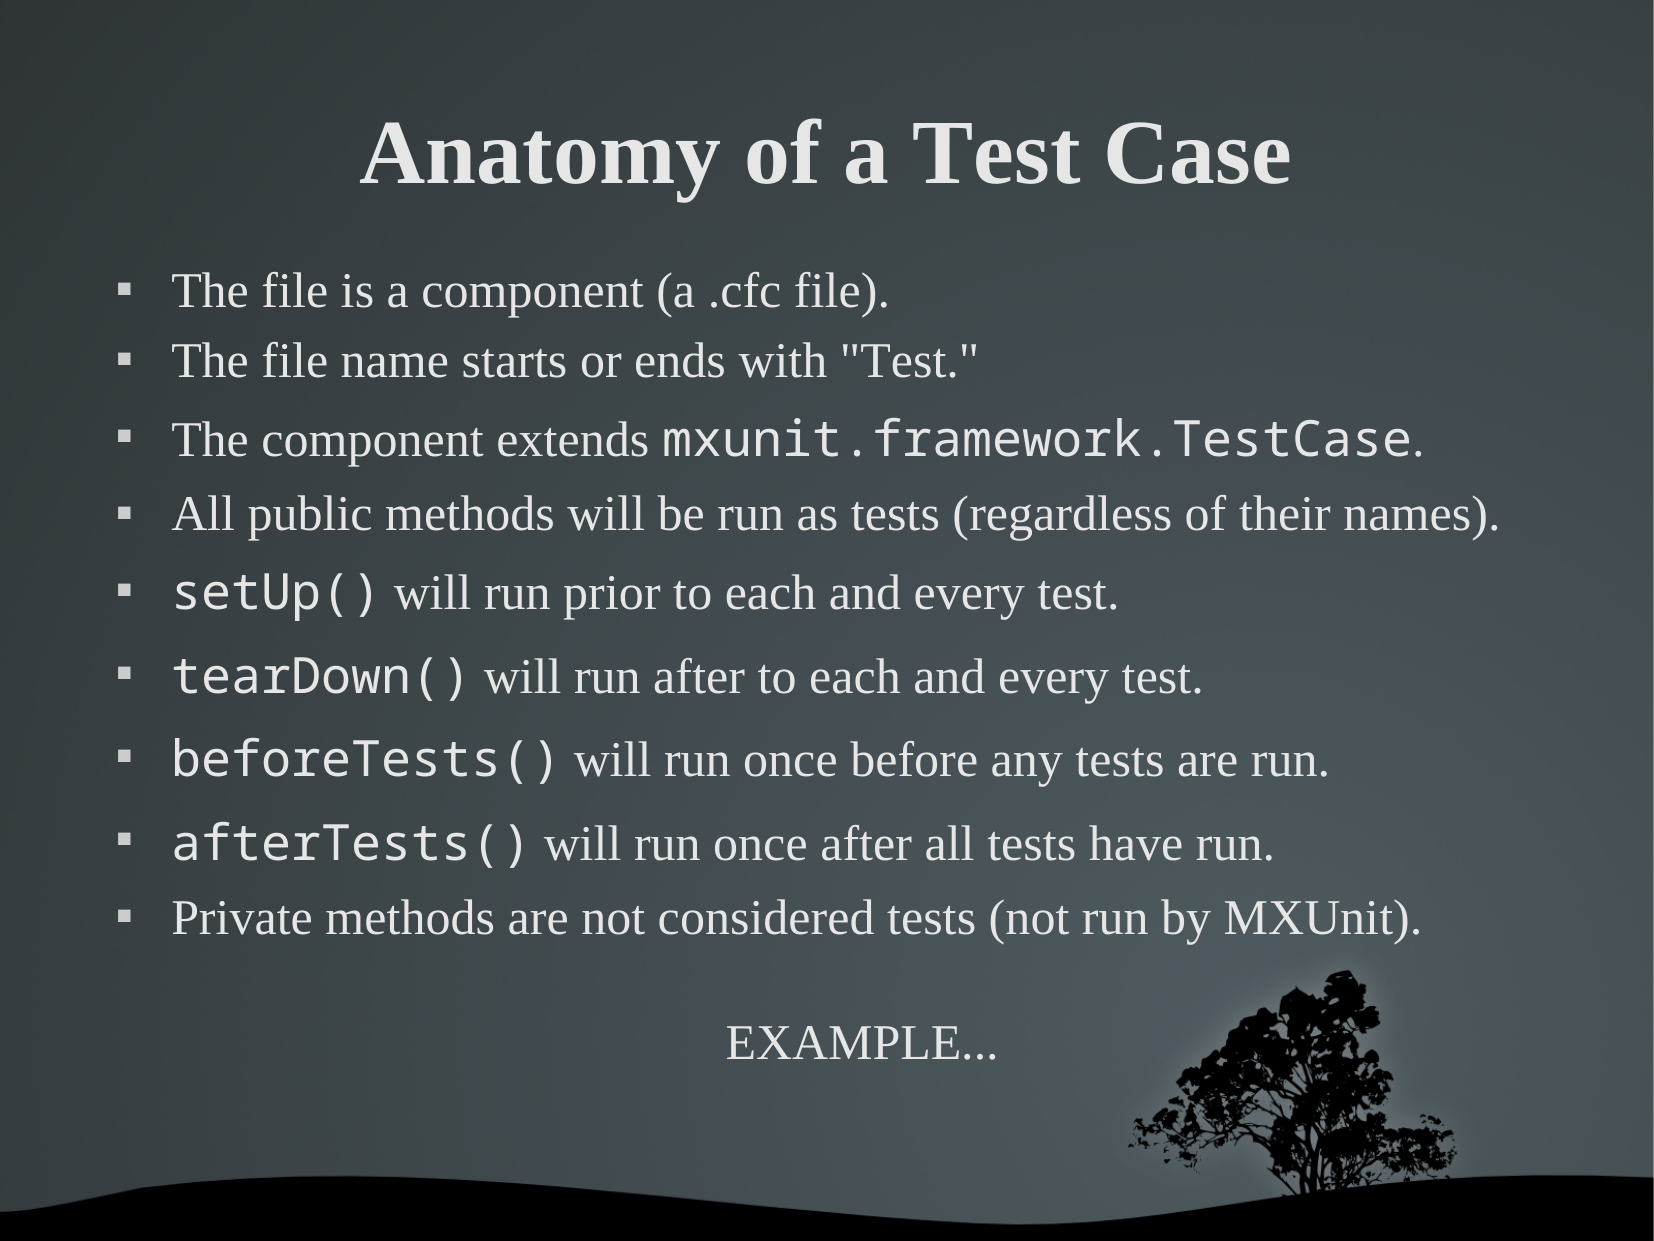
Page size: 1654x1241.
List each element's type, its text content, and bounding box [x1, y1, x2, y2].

picture [0, 0, 1654, 1241]
list The file is a component (a .cfc file). The file name starts or ends with "Test." The component extends mxunit.framework.TestCase. All public methods will be run as tests (regardless of their names). setUp() will run prior to each and every test. tearDown() will run after to each and every test. beforeTests() will run once before any tests are run. afterTests() will run once after all tests have run. Private methods are not considered tests (not run by MXUnit). EXAMPLE... [82, 262, 1571, 1109]
title Anatomy of a Test Case [82, 49, 1571, 257]
